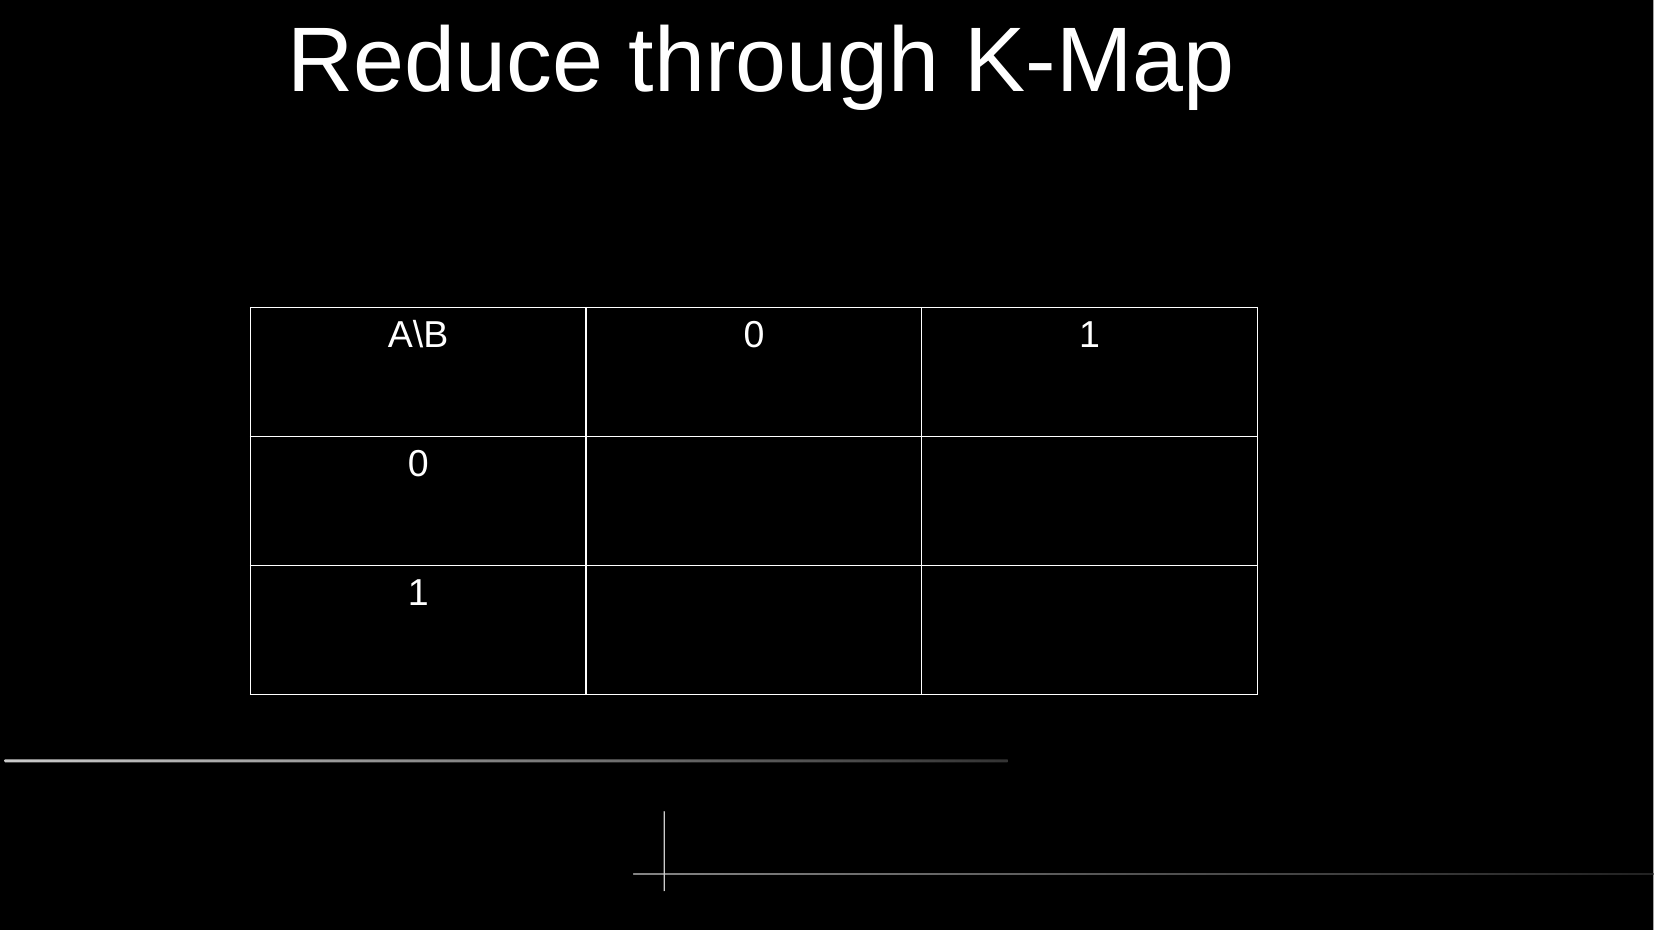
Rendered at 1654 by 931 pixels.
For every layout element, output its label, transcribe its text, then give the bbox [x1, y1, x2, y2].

table_cell [587, 437, 921, 565]
title Reduce through K-Map [23, 5, 1501, 114]
table_header 0 [587, 308, 921, 436]
table_cell [922, 566, 1257, 694]
table_header A\B [251, 308, 585, 436]
table_cell [587, 566, 921, 694]
table_cell 0 [251, 437, 585, 565]
table_cell 1 [251, 566, 585, 694]
table_header 1 [922, 308, 1257, 436]
table_cell [922, 437, 1257, 565]
